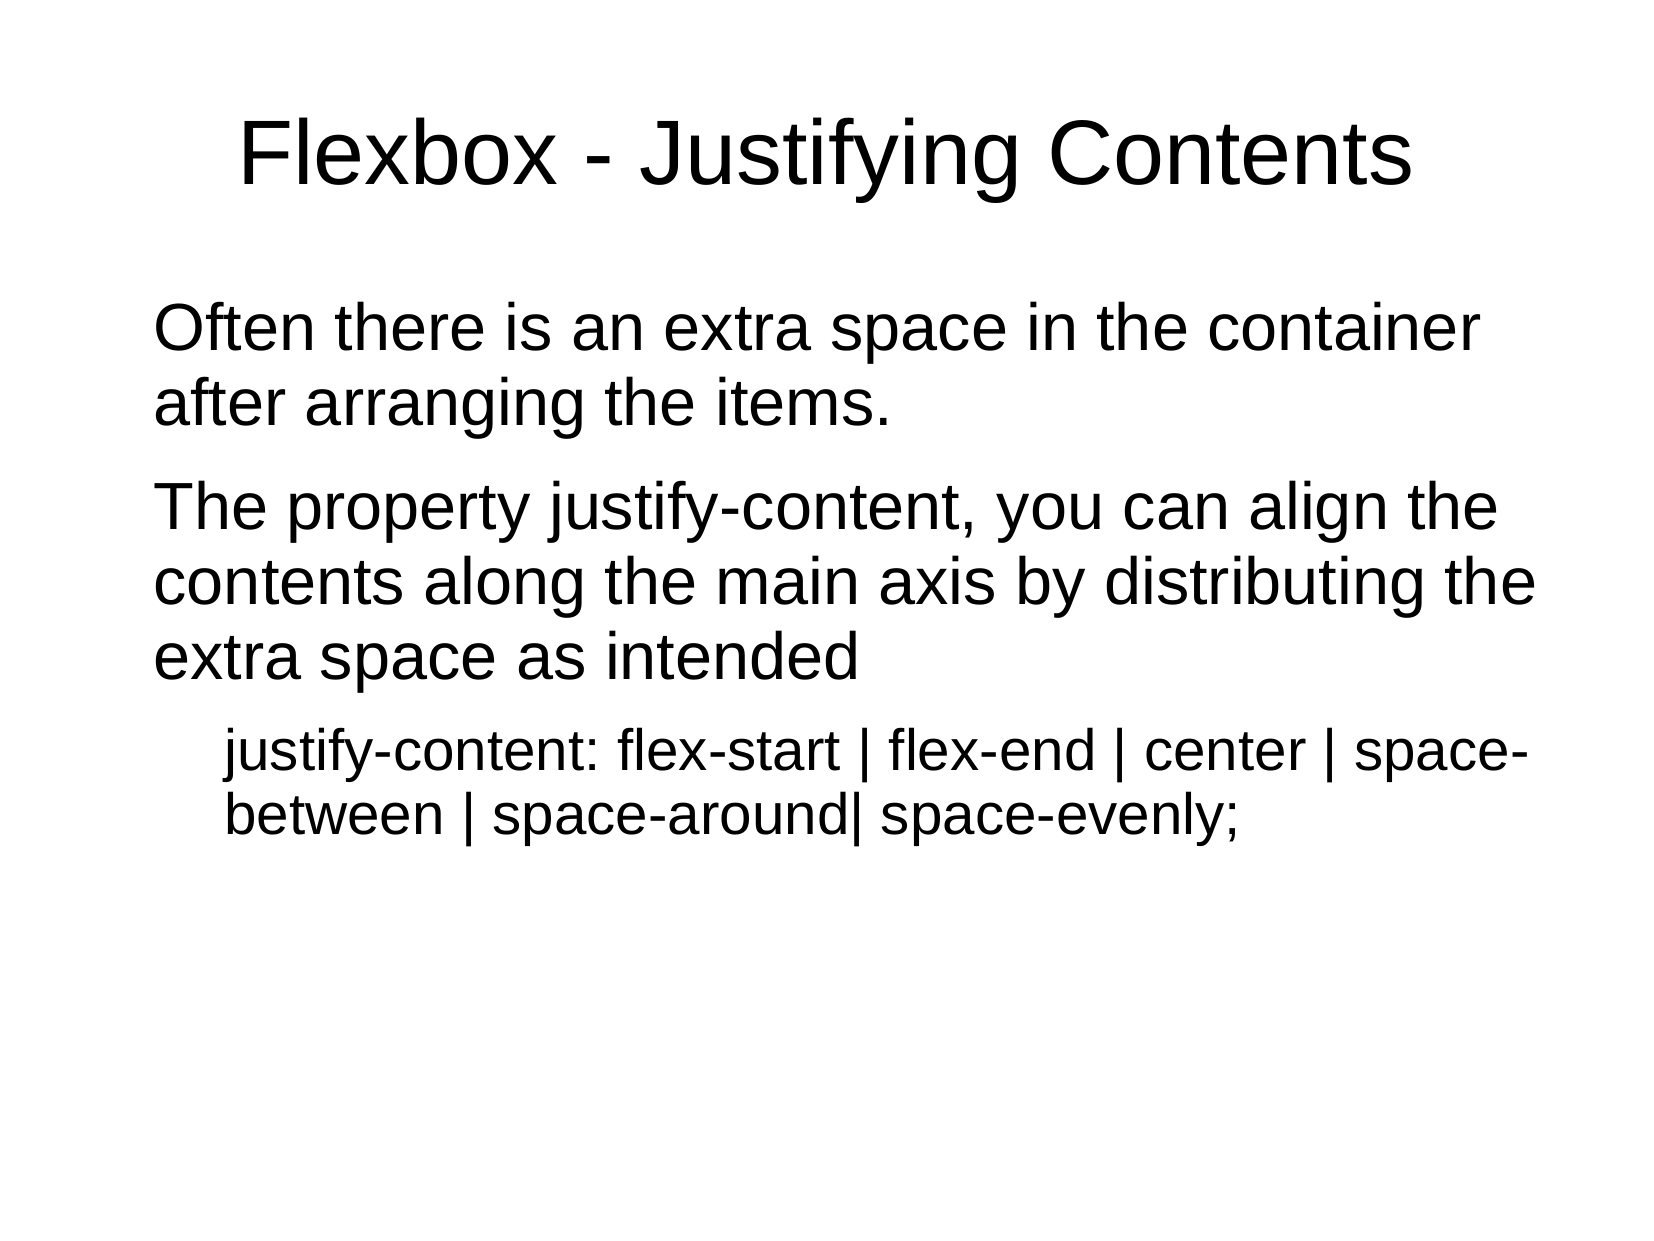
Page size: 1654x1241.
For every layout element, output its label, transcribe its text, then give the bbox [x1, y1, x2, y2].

title Flexbox - Justifying Contents [82, 49, 1571, 257]
list Often there is an extra space in the container after arranging the items. The property justify-content, you can align the contents along the main axis by distributing the extra space as intended justify-content: flex-start | flex-end | center | space-between | space-around| space-evenly; [82, 290, 1571, 1010]
